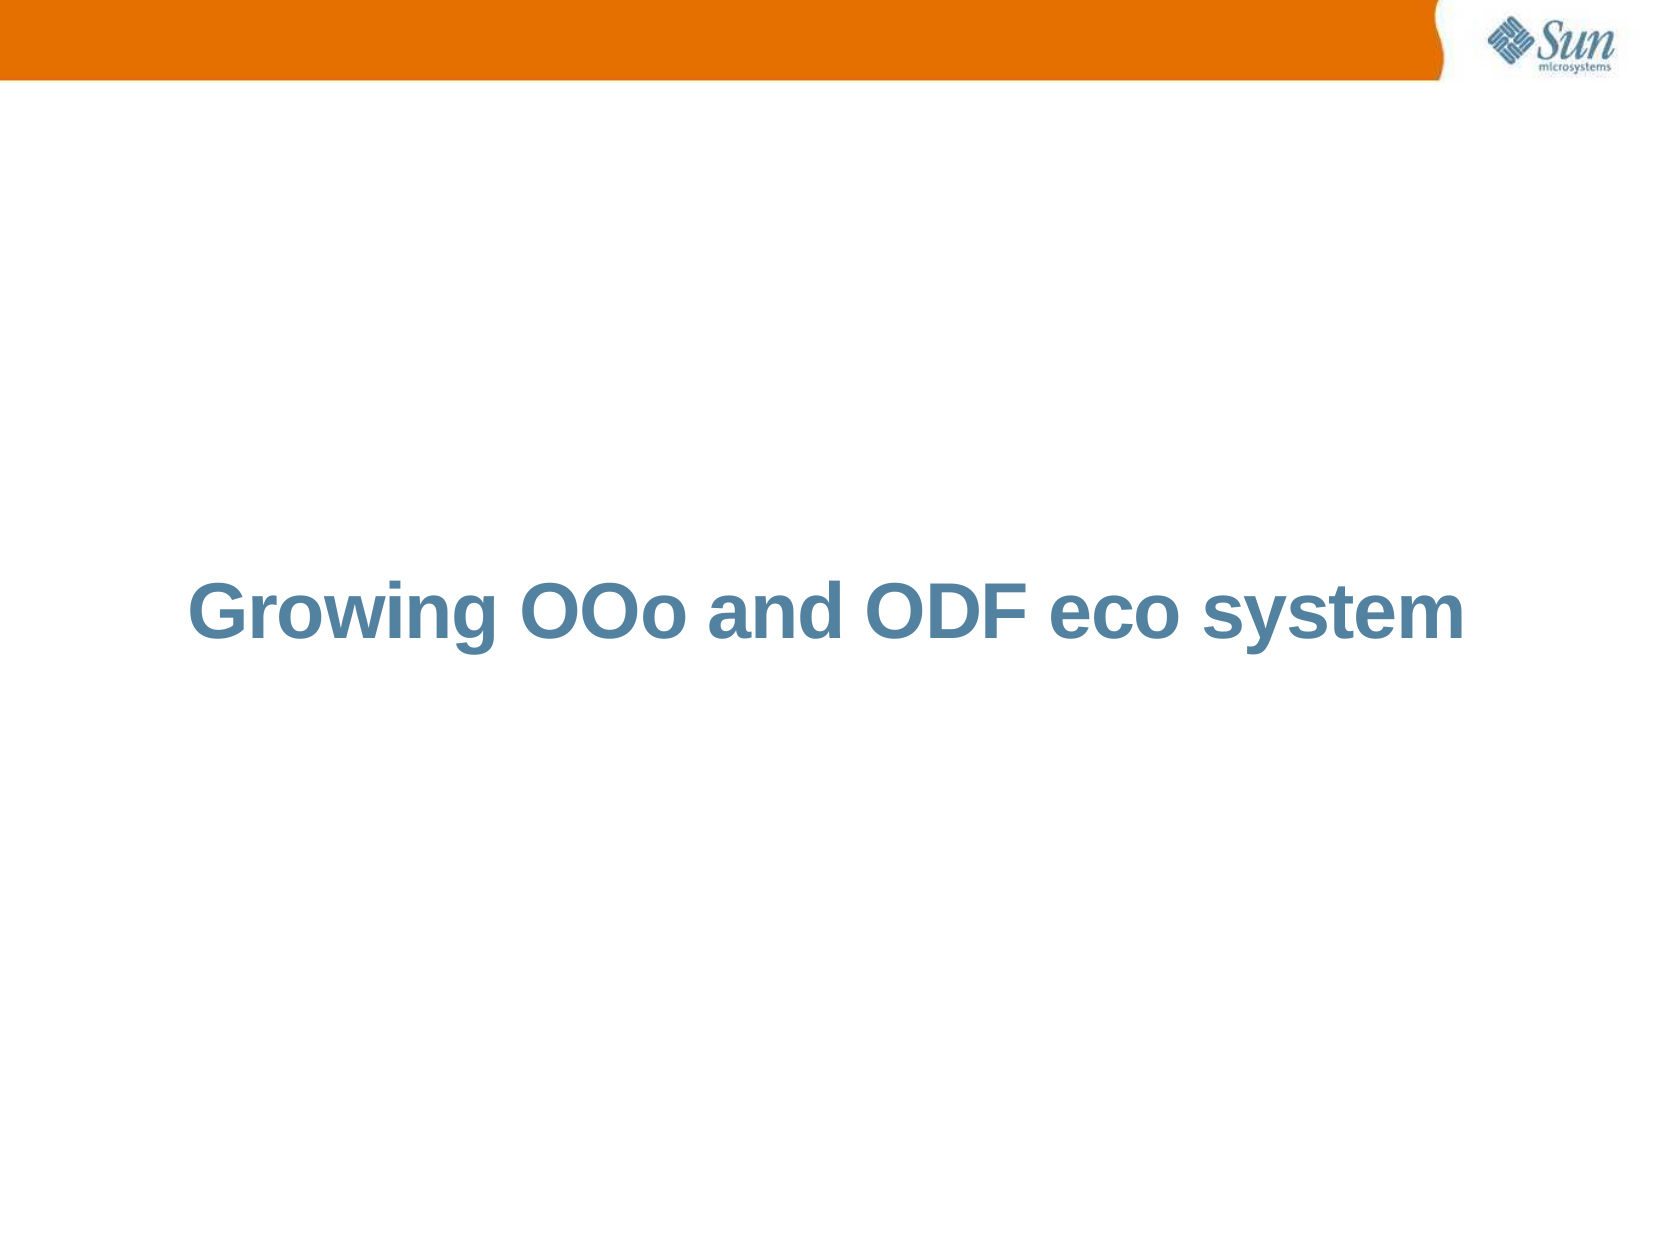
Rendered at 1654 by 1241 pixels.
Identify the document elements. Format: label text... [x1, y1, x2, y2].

picture [0, 0, 1654, 83]
title Growing OOo and ODF eco system [76, 574, 1578, 664]
